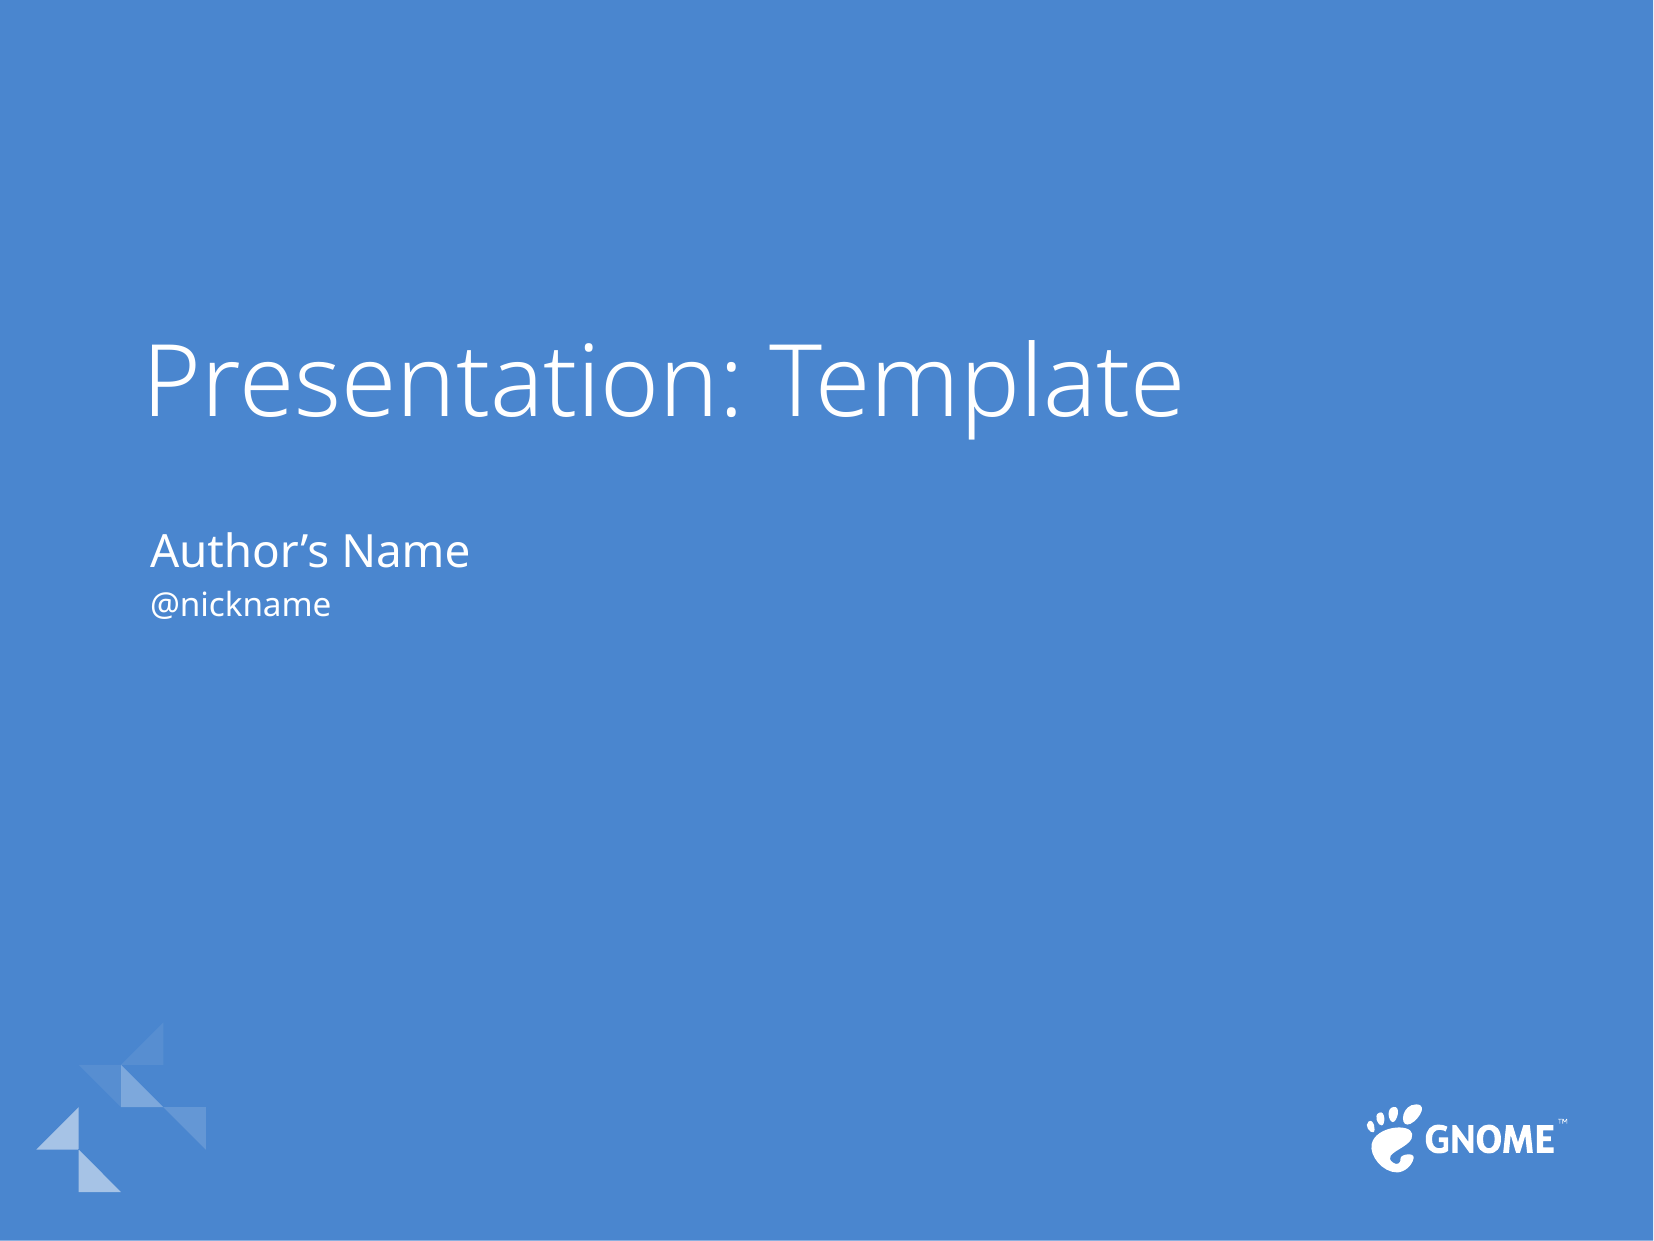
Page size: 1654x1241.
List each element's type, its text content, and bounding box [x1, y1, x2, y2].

subtitle Presentation: Template [142, 290, 1531, 466]
text_box Author’s Name @nickname [150, 485, 1486, 661]
